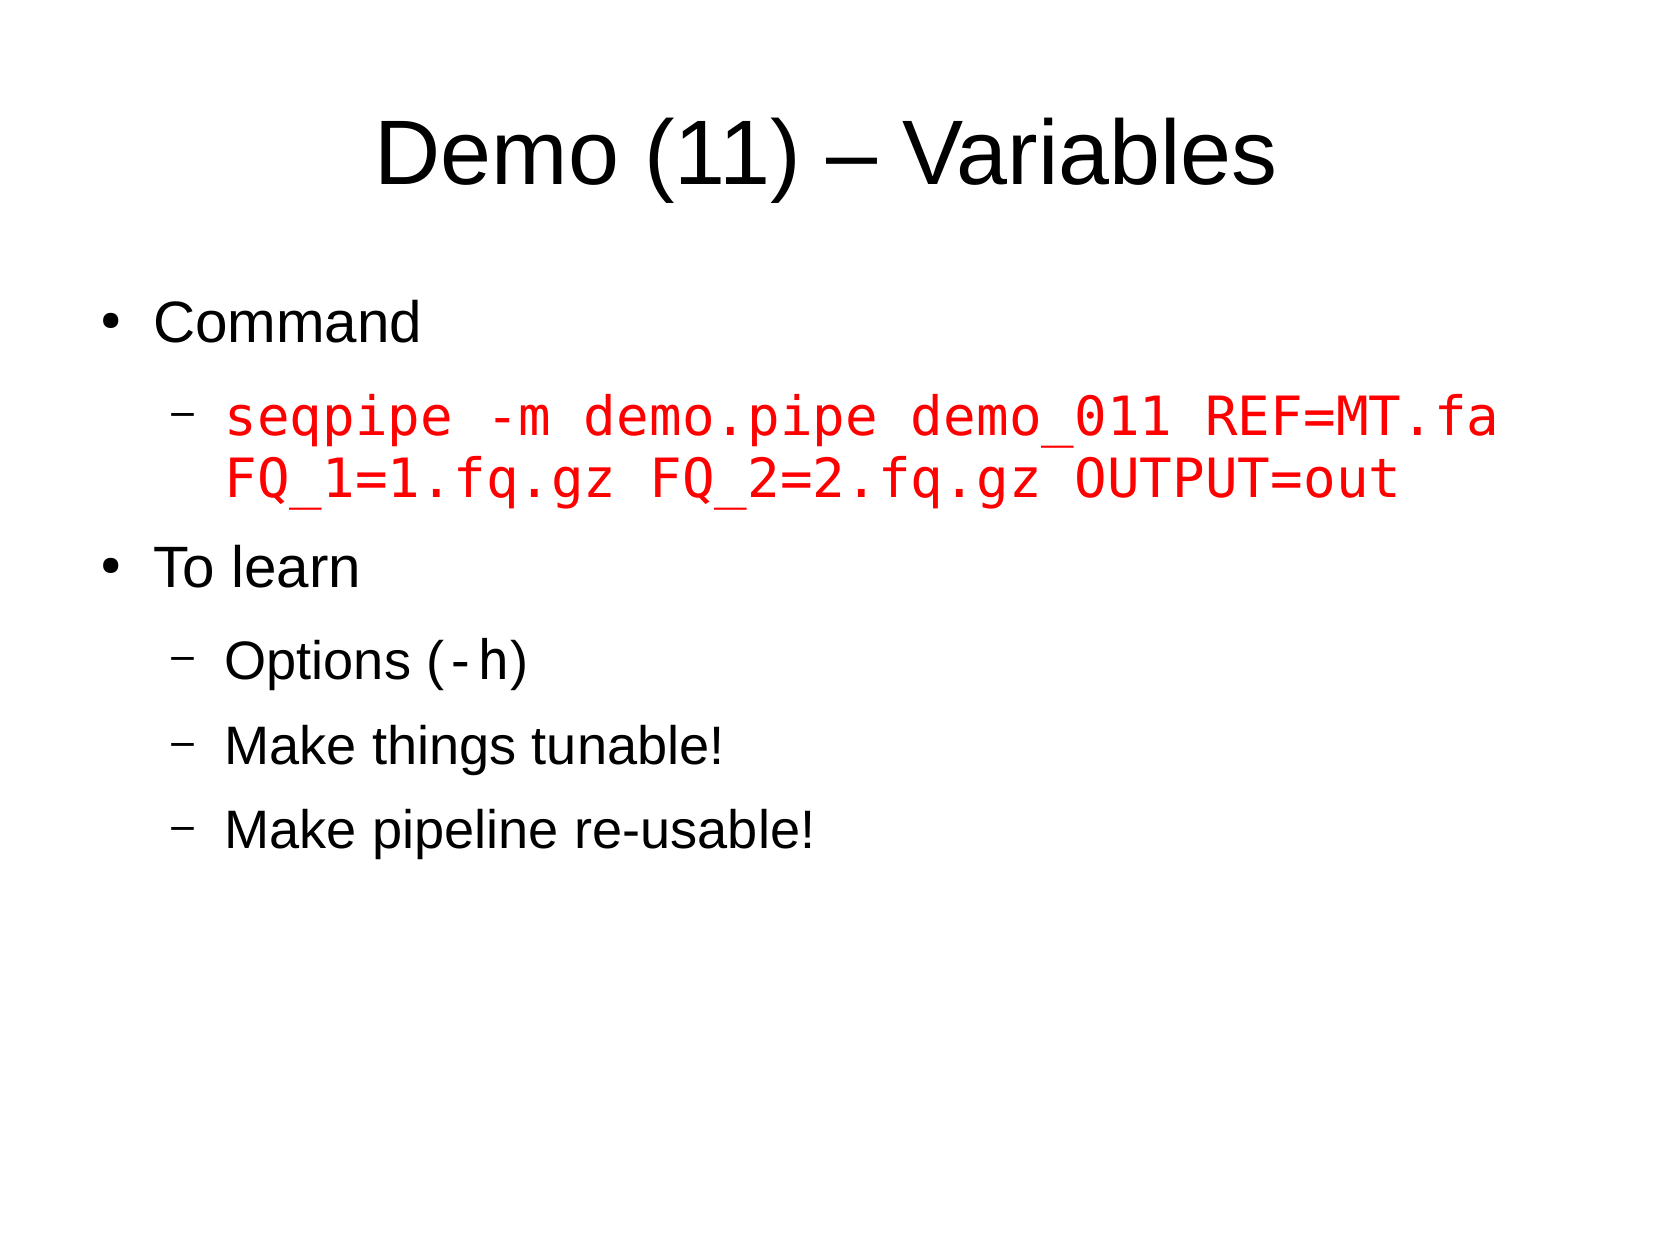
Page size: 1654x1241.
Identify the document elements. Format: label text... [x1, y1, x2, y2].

title Demo (11) – Variables [82, 49, 1571, 257]
list Command seqpipe -m demo.pipe demo_011 REF=MT.fa FQ_1=1.fq.gz FQ_2=2.fq.gz OUTPUT=out To learn Options (-h) Make things tunable! Make pipeline re-usable! [82, 290, 1538, 1051]
